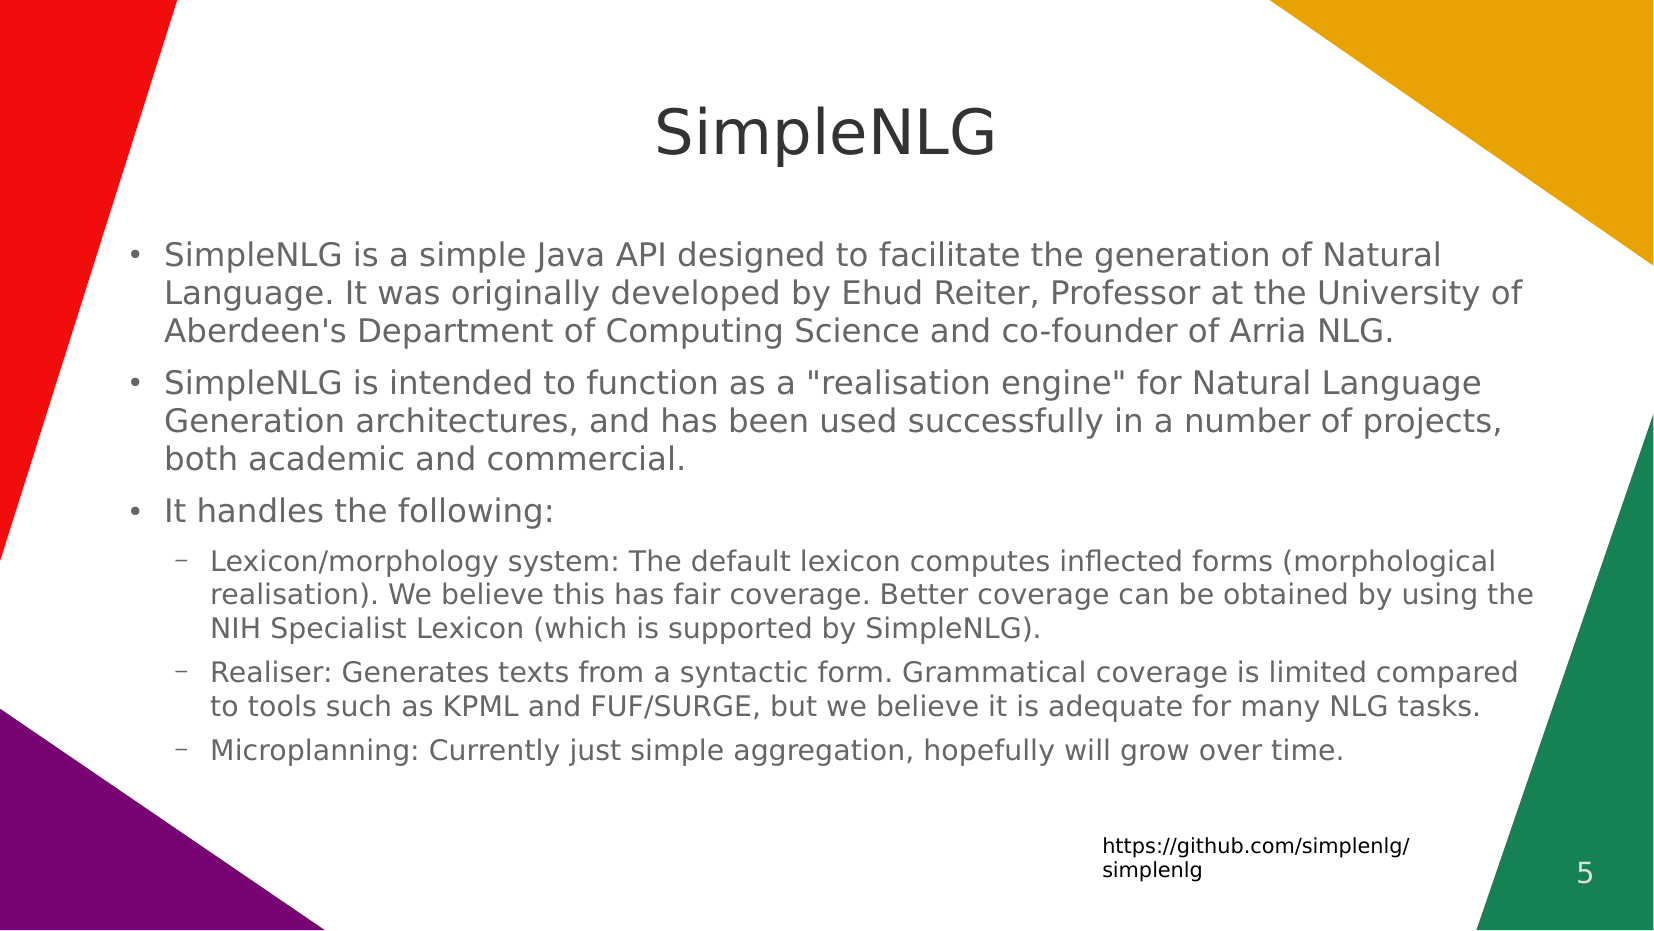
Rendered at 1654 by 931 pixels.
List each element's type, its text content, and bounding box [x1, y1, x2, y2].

list SimpleNLG is a simple Java API designed to facilitate the generation of Natural Language. It was originally developed by Ehud Reiter, Professor at the University of Aberdeen's Department of Computing Science and co-founder of Arria NLG. SimpleNLG is intended to function as a "realisation engine" for Natural Language Generation architectures, and has been used successfully in a number of projects, both academic and commercial. It handles the following: Lexicon/morphology system: The default lexicon computes inflected forms (morphological realisation). We believe this has fair coverage. Better coverage can be obtained by using the NIH Specialist Lexicon (which is supported by SimpleNLG). Realiser: Generates texts from a syntactic form. Grammatical coverage is limited compared to tools such as KPML and FUF/SURGE, but we believe it is adequate for many NLG tasks. Microplanning: Currently just simple aggregation, hopefully will grow over time. [118, 236, 1536, 827]
text_box https://github.com/simplenlg/simplenlg [1087, 826, 1463, 891]
title SimpleNLG [118, 59, 1536, 207]
